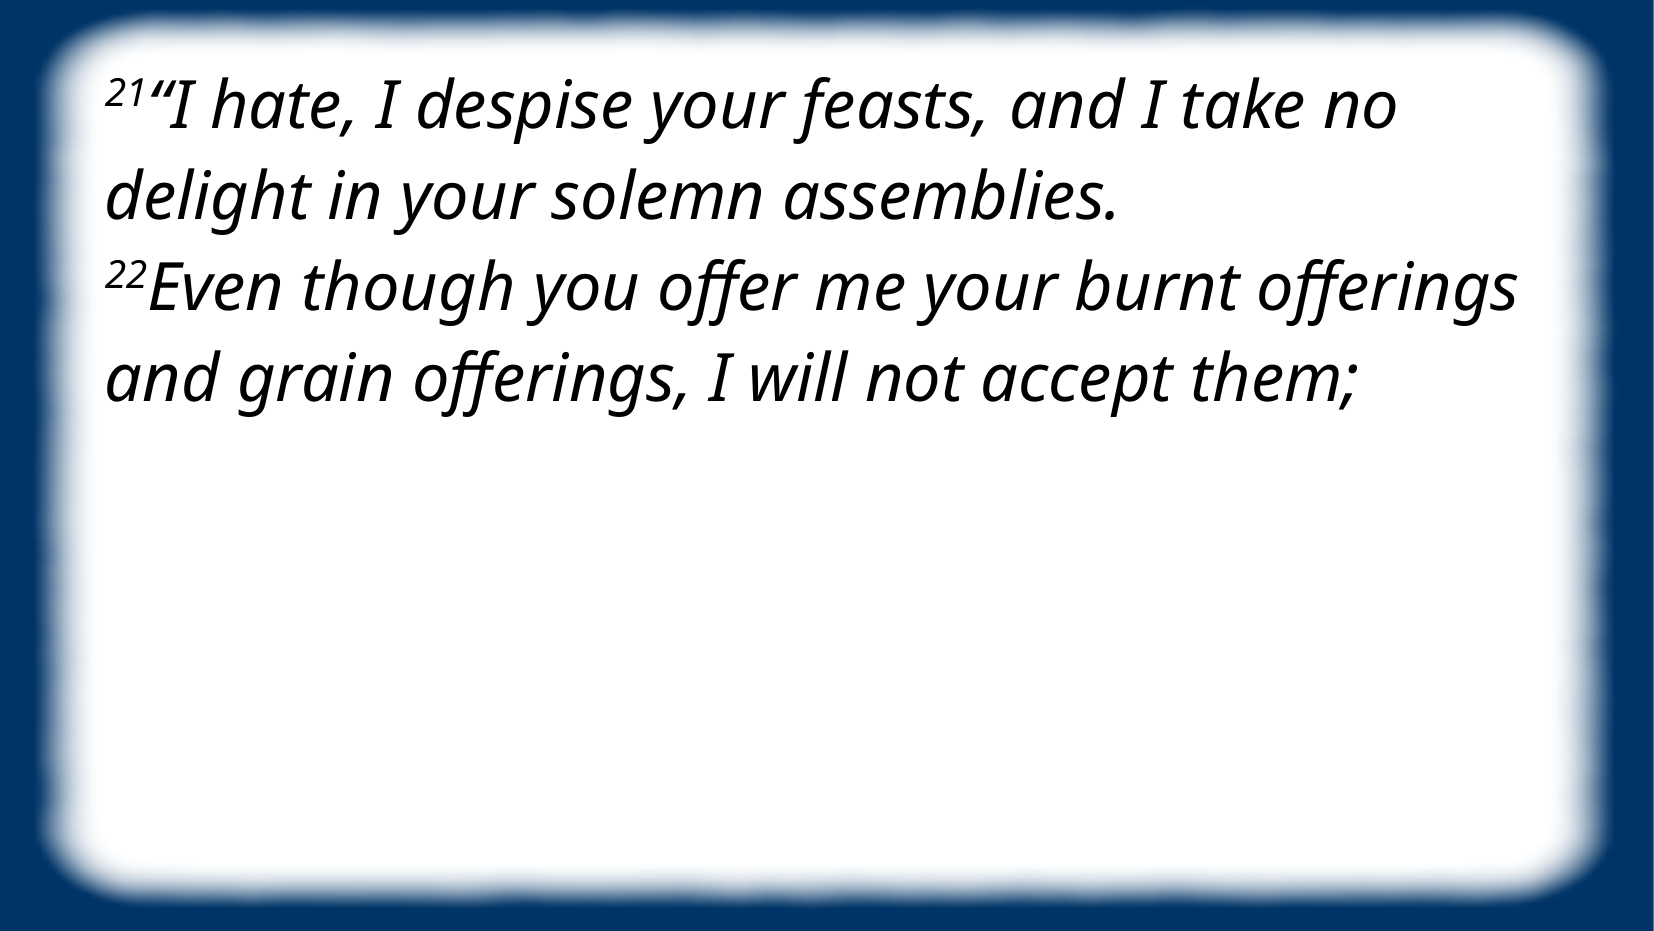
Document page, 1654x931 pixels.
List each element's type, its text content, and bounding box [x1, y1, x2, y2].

text_box 21“I hate, I despise your feasts, and I take no delight in your solemn assemblies. 22Even though you offer me your burnt offerings and grain offerings, I will not accept them; [90, 50, 1546, 421]
picture [0, 0, 1654, 931]
